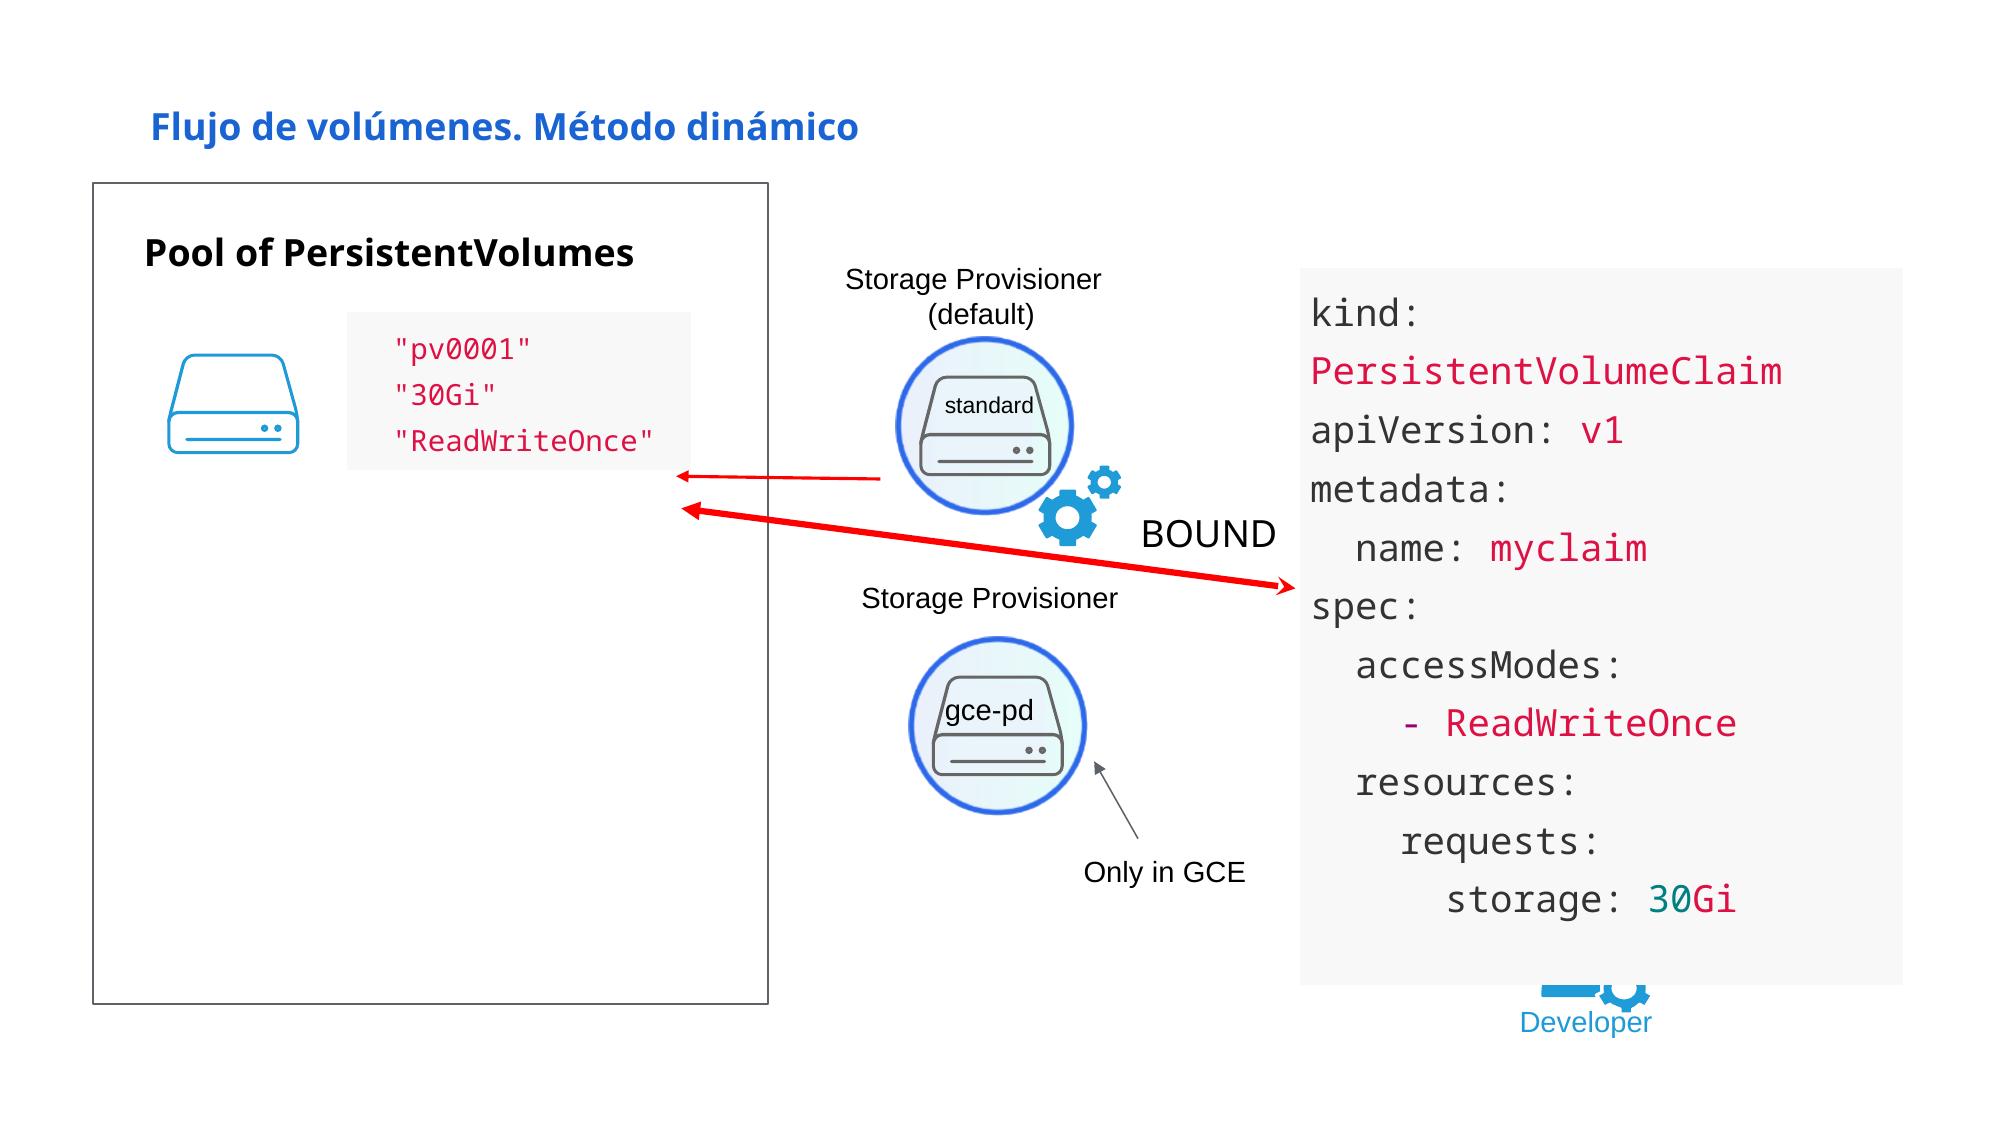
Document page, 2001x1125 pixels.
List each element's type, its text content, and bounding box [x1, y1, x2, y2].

text_box [167, 353, 300, 455]
text_box [949, 759, 1047, 764]
text_box [1026, 448, 1034, 455]
text_box [1038, 489, 1097, 547]
text_box Only in GCE [1068, 838, 1272, 917]
text_box Flujo de volúmenes. Método dinámico [150, 100, 861, 152]
text_box [931, 749, 1064, 777]
text_box [937, 459, 1034, 464]
table_header "pv0001" "30Gi" "ReadWriteOnce" [347, 312, 691, 470]
text_box [1012, 448, 1021, 455]
text_box [1038, 749, 1047, 755]
picture [1056, 507, 1075, 516]
table_header kind: PersistentVolumeClaim apiVersion: v1 metadata: name: myclaim spec: accessModes: - ReadWriteOnce resources: requests: storage: 30Gi [1300, 268, 1903, 985]
text_box Storage Provisioner [846, 564, 1144, 637]
text_box Storage Provisioner (default) [830, 245, 1128, 318]
text_box standard [929, 375, 1052, 448]
picture [908, 637, 1088, 816]
picture [895, 336, 1075, 516]
text_box Developer [1504, 987, 1675, 1048]
text_box gce-pd [929, 676, 1074, 749]
text_box [919, 403, 1052, 477]
text_box BOUND [1125, 495, 1296, 556]
text_box [1087, 465, 1122, 499]
text_box [1025, 749, 1033, 755]
text_box Pool of PersistentVolumes [128, 214, 677, 287]
